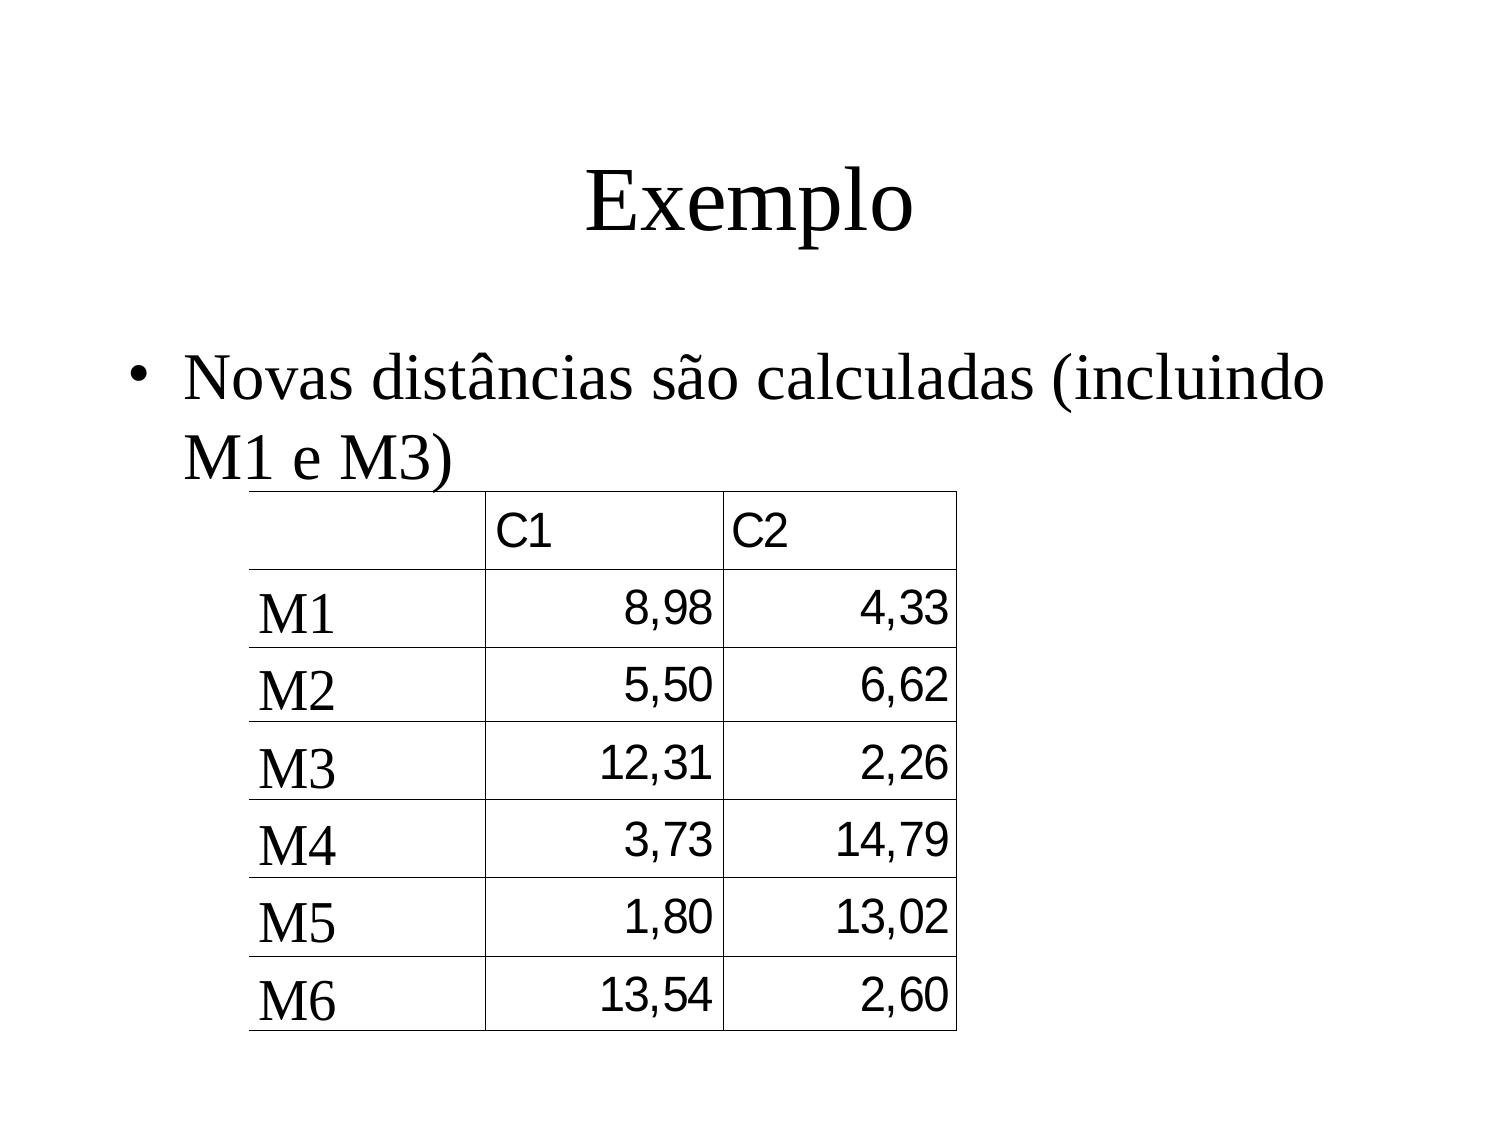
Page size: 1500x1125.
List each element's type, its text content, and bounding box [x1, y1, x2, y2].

list Novas distâncias são calculadas (incluindo M1 e M3) [112, 324, 1388, 513]
title Exemplo [112, 99, 1388, 288]
chart [249, 490, 963, 1038]
